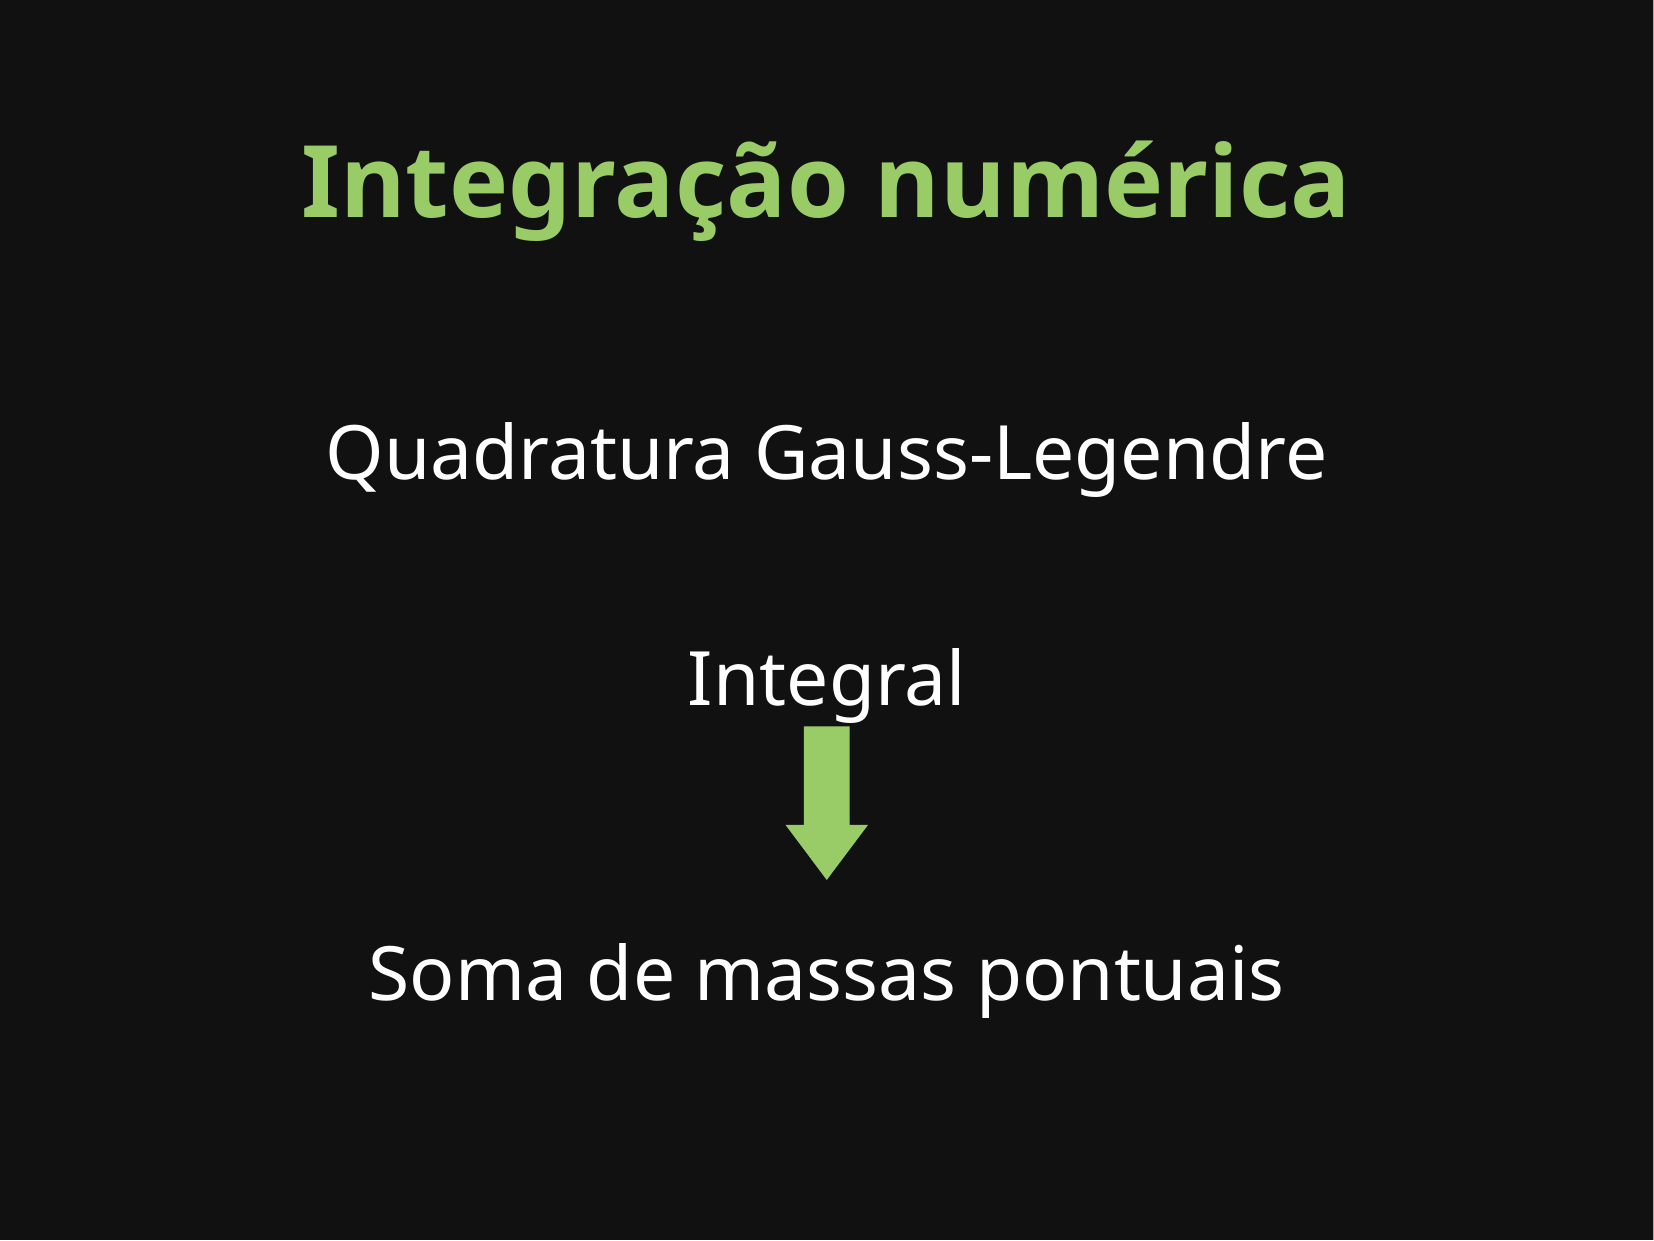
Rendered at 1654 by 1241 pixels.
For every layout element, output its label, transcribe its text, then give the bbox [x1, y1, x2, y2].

title Integração numérica [82, 49, 1571, 308]
text_box Soma de massas pontuais [82, 792, 1571, 1099]
subtitle Quadratura Gauss-Legendre [82, 308, 1571, 497]
text_box Integral [82, 497, 1571, 792]
text_box [785, 726, 869, 880]
